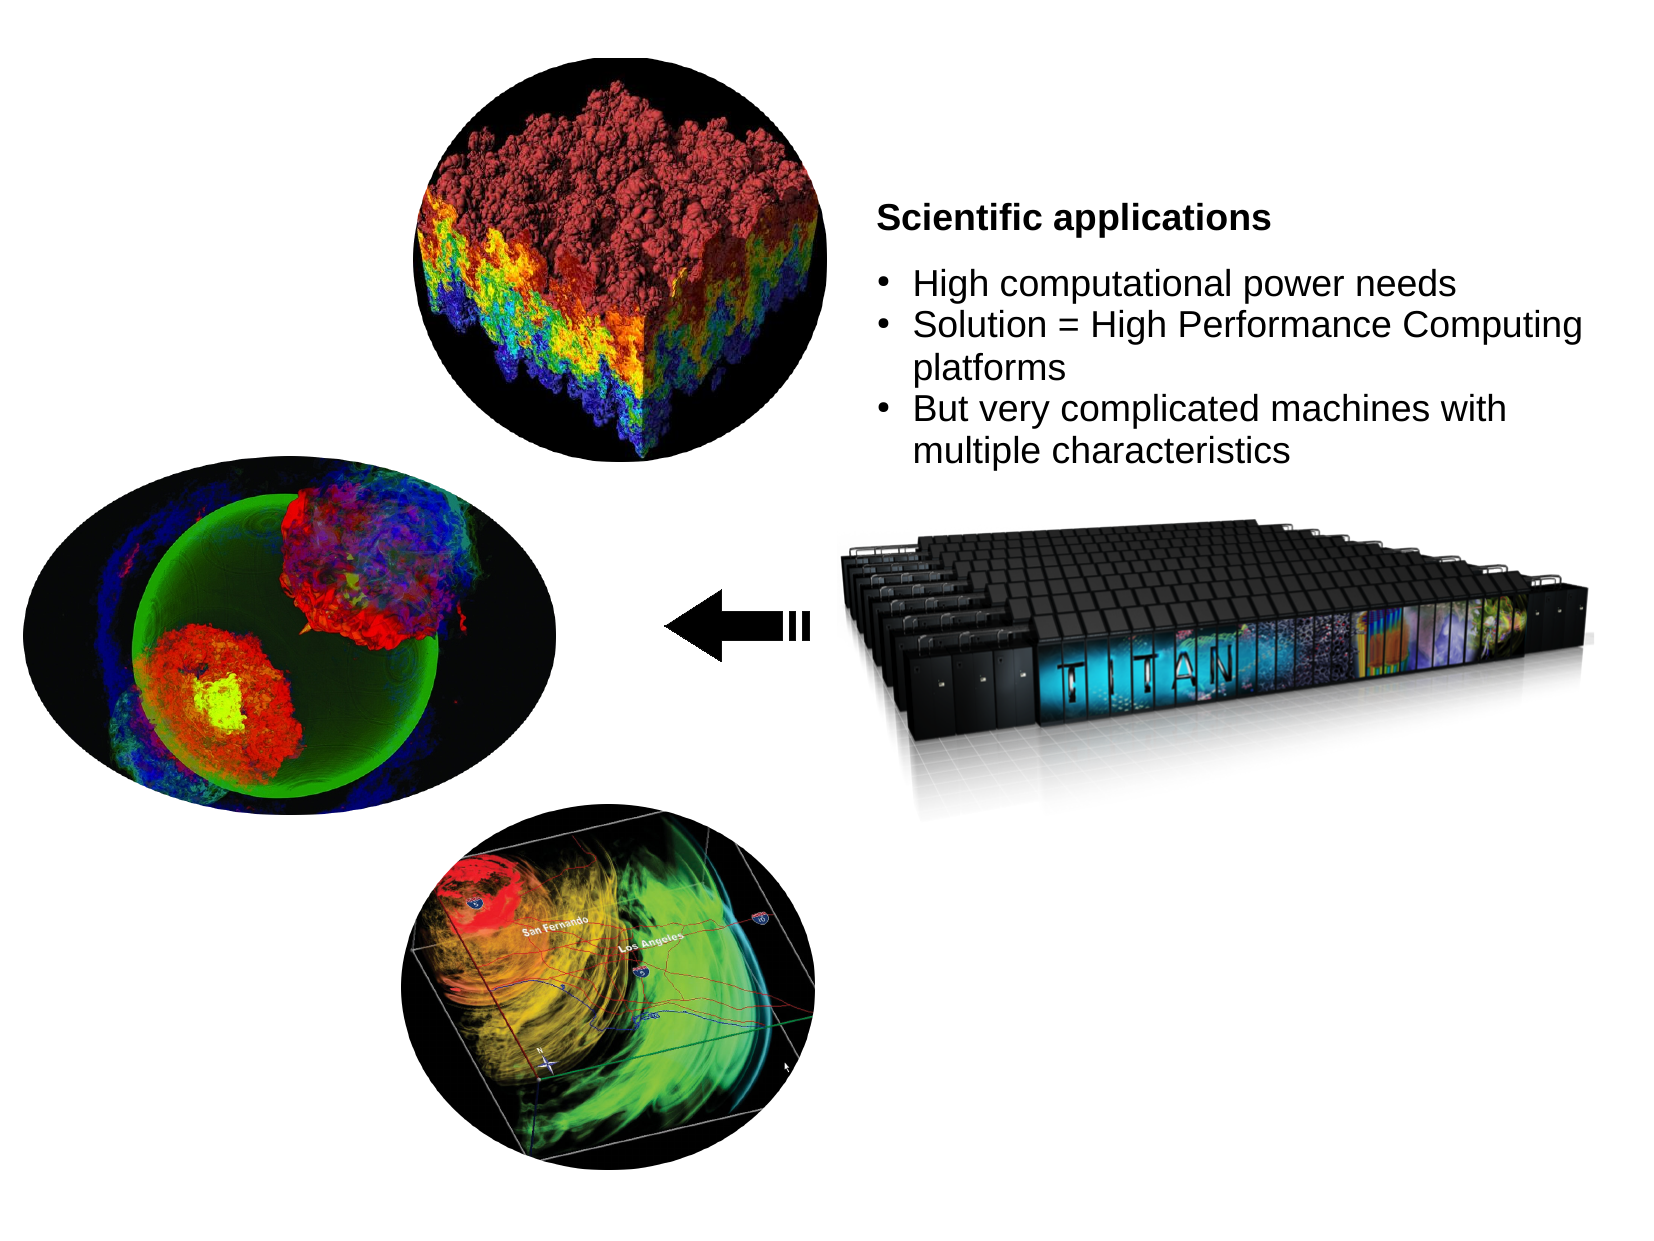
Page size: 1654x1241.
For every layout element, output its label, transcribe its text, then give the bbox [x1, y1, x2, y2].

text_box [664, 589, 783, 662]
text_box Scientific applications [861, 188, 1288, 246]
picture [837, 490, 1595, 845]
text_box [802, 611, 810, 641]
picture [23, 58, 827, 1170]
text_box High computational power needs Solution = High Performance Computing platforms But very complicated machines with multiple characteristics [862, 212, 1642, 480]
text_box [789, 611, 796, 641]
